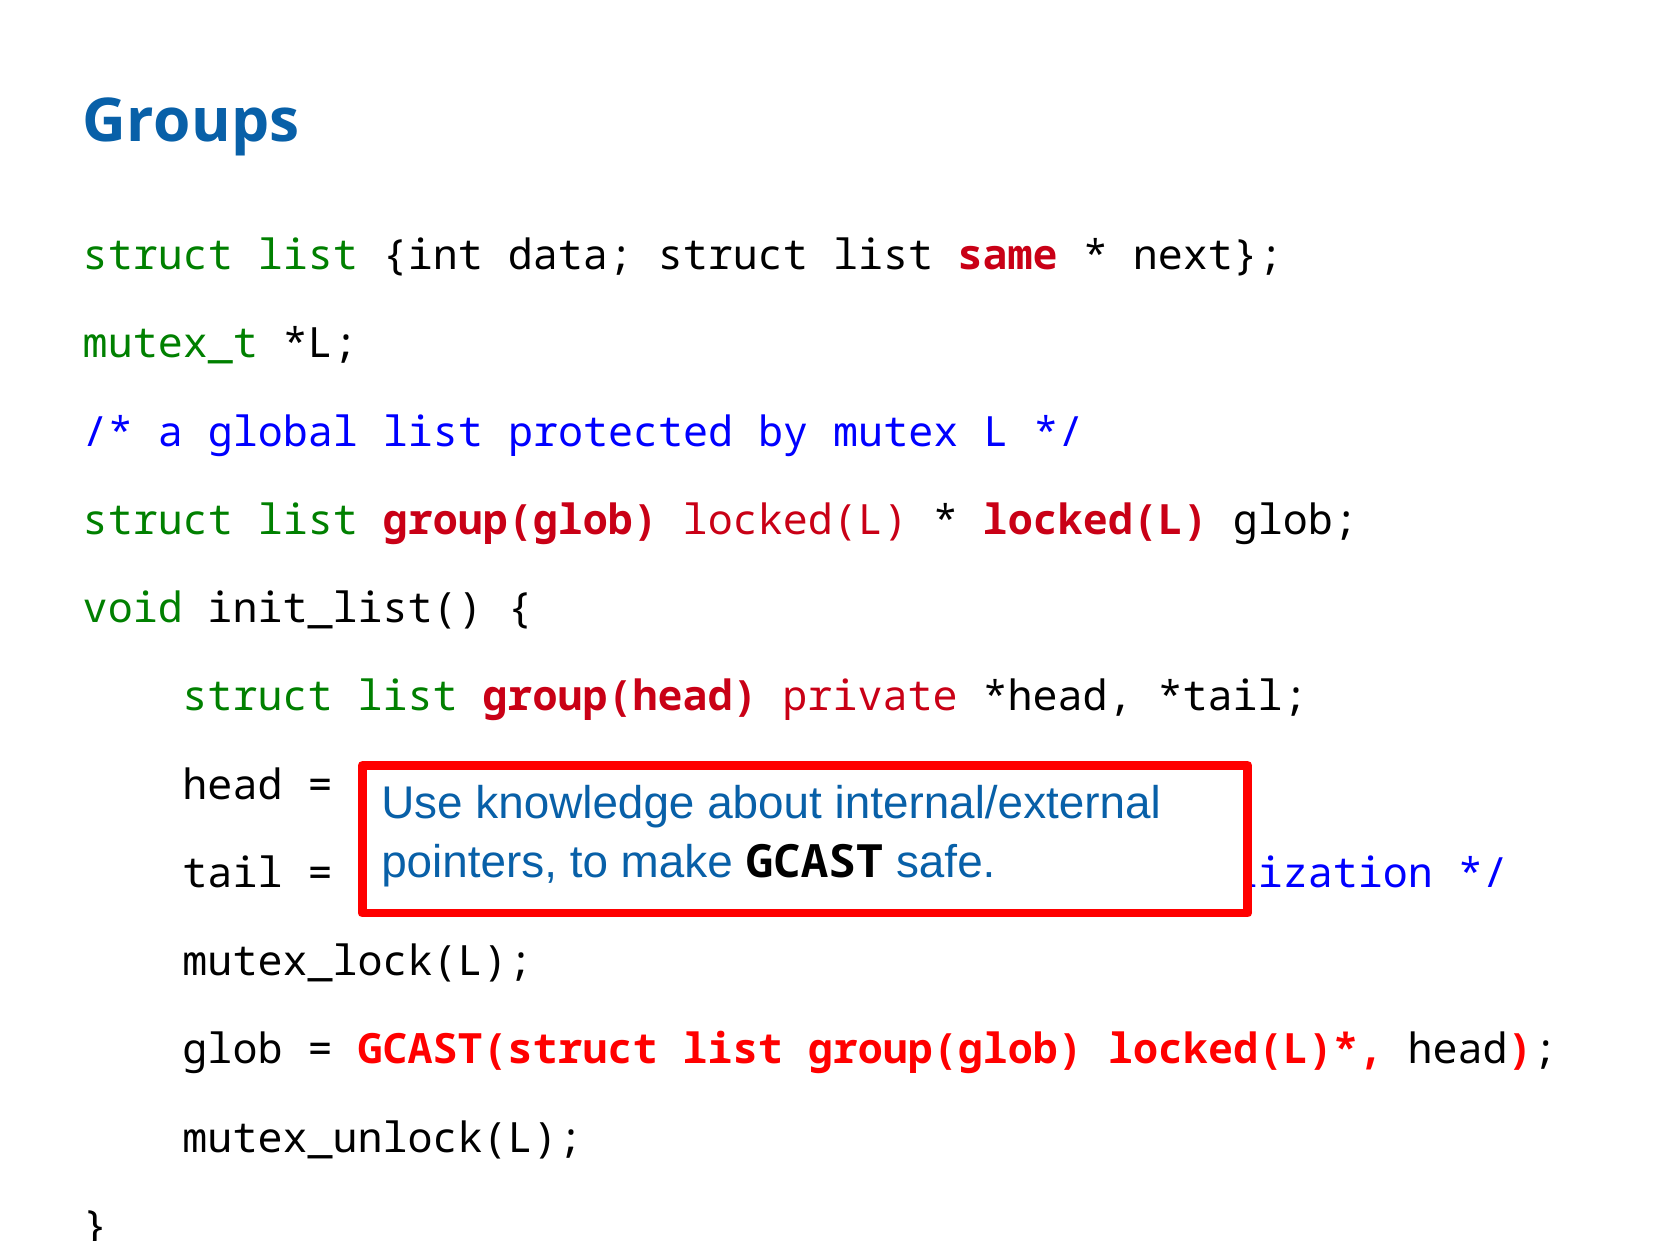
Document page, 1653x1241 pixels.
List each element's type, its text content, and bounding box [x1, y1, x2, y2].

title Groups [82, 56, 1571, 181]
list struct list {int data; struct list same * next}; mutex_t *L; /* a global list protected by mutex L */ struct list group(glob) locked(L) * locked(L) glob; void init_list() { struct list group(head) private *head, *tail; head = malloc(...); tail = build_list(head); /* private initialization */ mutex_lock(L); glob = GCAST(struct list group(glob) locked(L)*, head); mutex_unlock(L); } [82, 225, 1571, 1169]
text_box Use knowledge about internal/external pointers, to make GCAST safe. [362, 765, 1248, 913]
